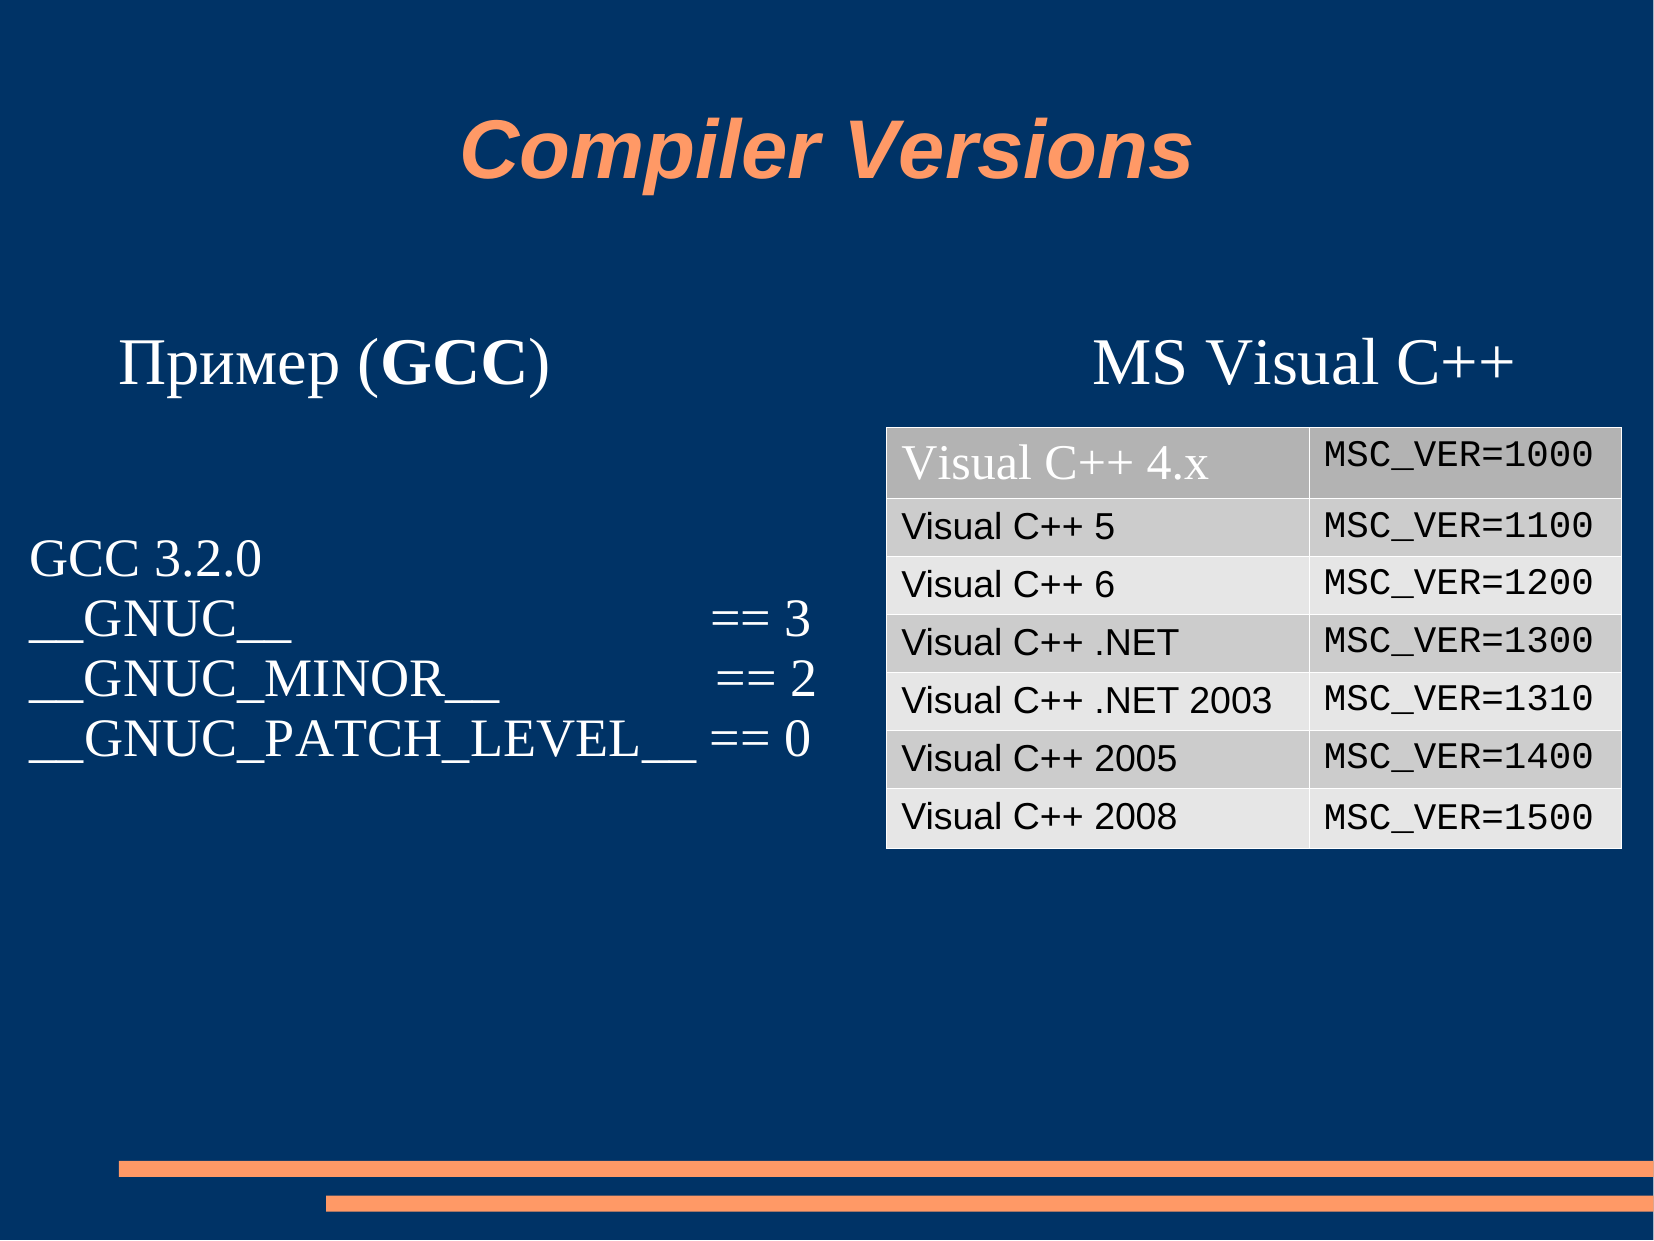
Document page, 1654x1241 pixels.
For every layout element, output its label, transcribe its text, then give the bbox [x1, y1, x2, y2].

table_cell Visual C++ .NET 2003 [887, 673, 1309, 730]
table_cell Visual C++ .NET [887, 615, 1309, 672]
table_cell MSC_VER=1500 [1310, 789, 1621, 848]
text_box MS Visual C++ [1092, 324, 1595, 399]
table_cell Visual C++ 2005 [887, 731, 1309, 788]
table_cell MSC_VER=1200 [1310, 557, 1621, 614]
table_cell MSC_VER=1400 [1310, 731, 1621, 788]
text_box GCC 3.2.0 __GNUC__ == 3 __GNUC_MINOR__ == 2 __GNUC_PATCH_LEVEL__ == 0 [29, 472, 818, 768]
table_cell Visual C++ 2008 [887, 789, 1309, 848]
title Compiler Versions [121, 46, 1534, 254]
table_header Visual C++ 4.x [887, 428, 1309, 498]
table_cell MSC_VER=1100 [1310, 499, 1621, 556]
table_cell Visual C++ 5 [887, 499, 1309, 556]
table_cell MSC_VER=1300 [1310, 615, 1621, 672]
text_box Пример (GCC) [118, 324, 550, 399]
table_cell Visual C++ 6 [887, 557, 1309, 614]
table_header MSC_VER=1000 [1310, 428, 1621, 498]
table_cell MSC_VER=1310 [1310, 673, 1621, 730]
